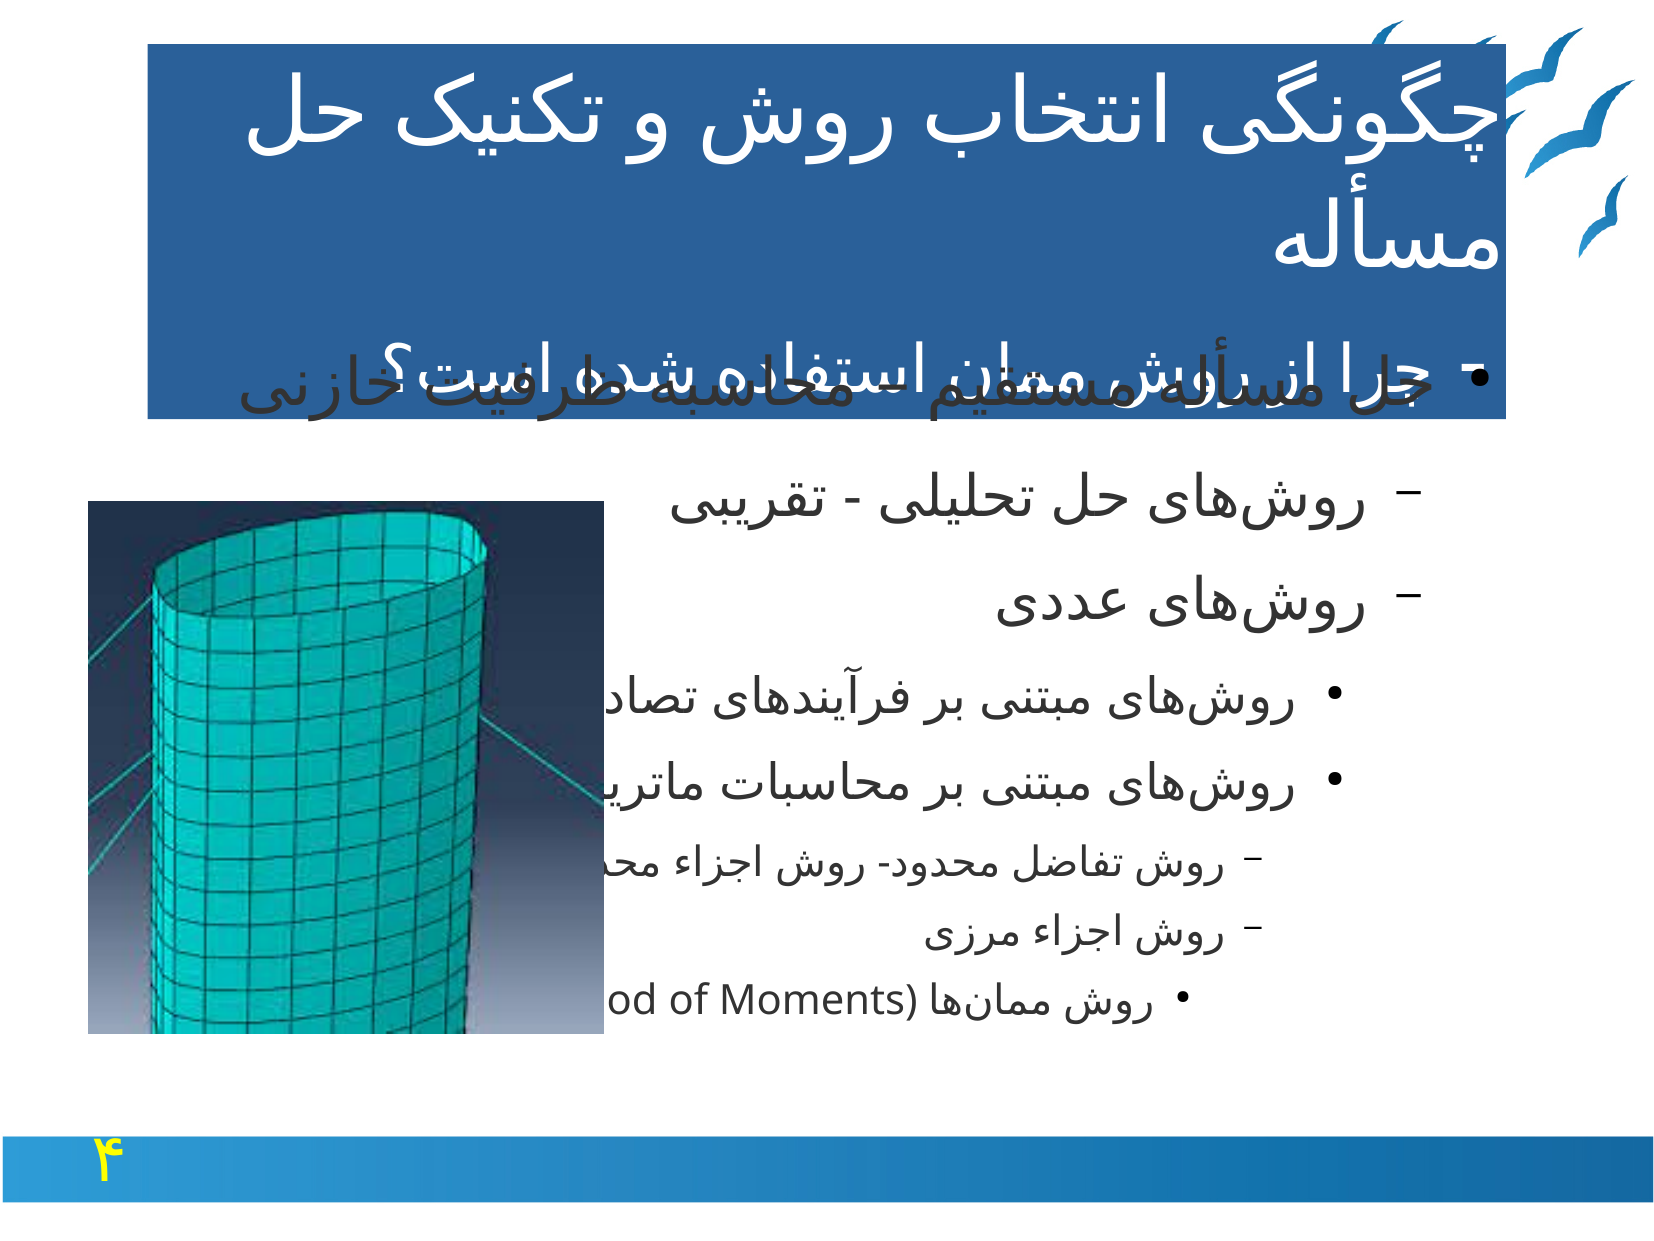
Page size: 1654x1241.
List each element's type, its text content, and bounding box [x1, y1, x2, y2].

text_box ۴ [59, 1102, 148, 1241]
picture [0, 0, 1654, 1241]
title چگونگی انتخاب روش و تکنیک حل مسأله - چرا از روش ممان استفاده شده است؟ [147, 106, 1506, 357]
list حل مسأله مستقیم – محاسبه ظرفیت خازنی روش‌های حل تحلیلی - تقریبی روش‌های عددی روش‌های مبتنی بر فرآیند‌های تصادفی روش‌های مبتنی بر محاسبات ماتریسی روش تفاضل محدود - روش اجزاء محدود روش اجزاء مرزی روش ممان‌ها (Method of Moments) [151, 334, 1510, 1148]
